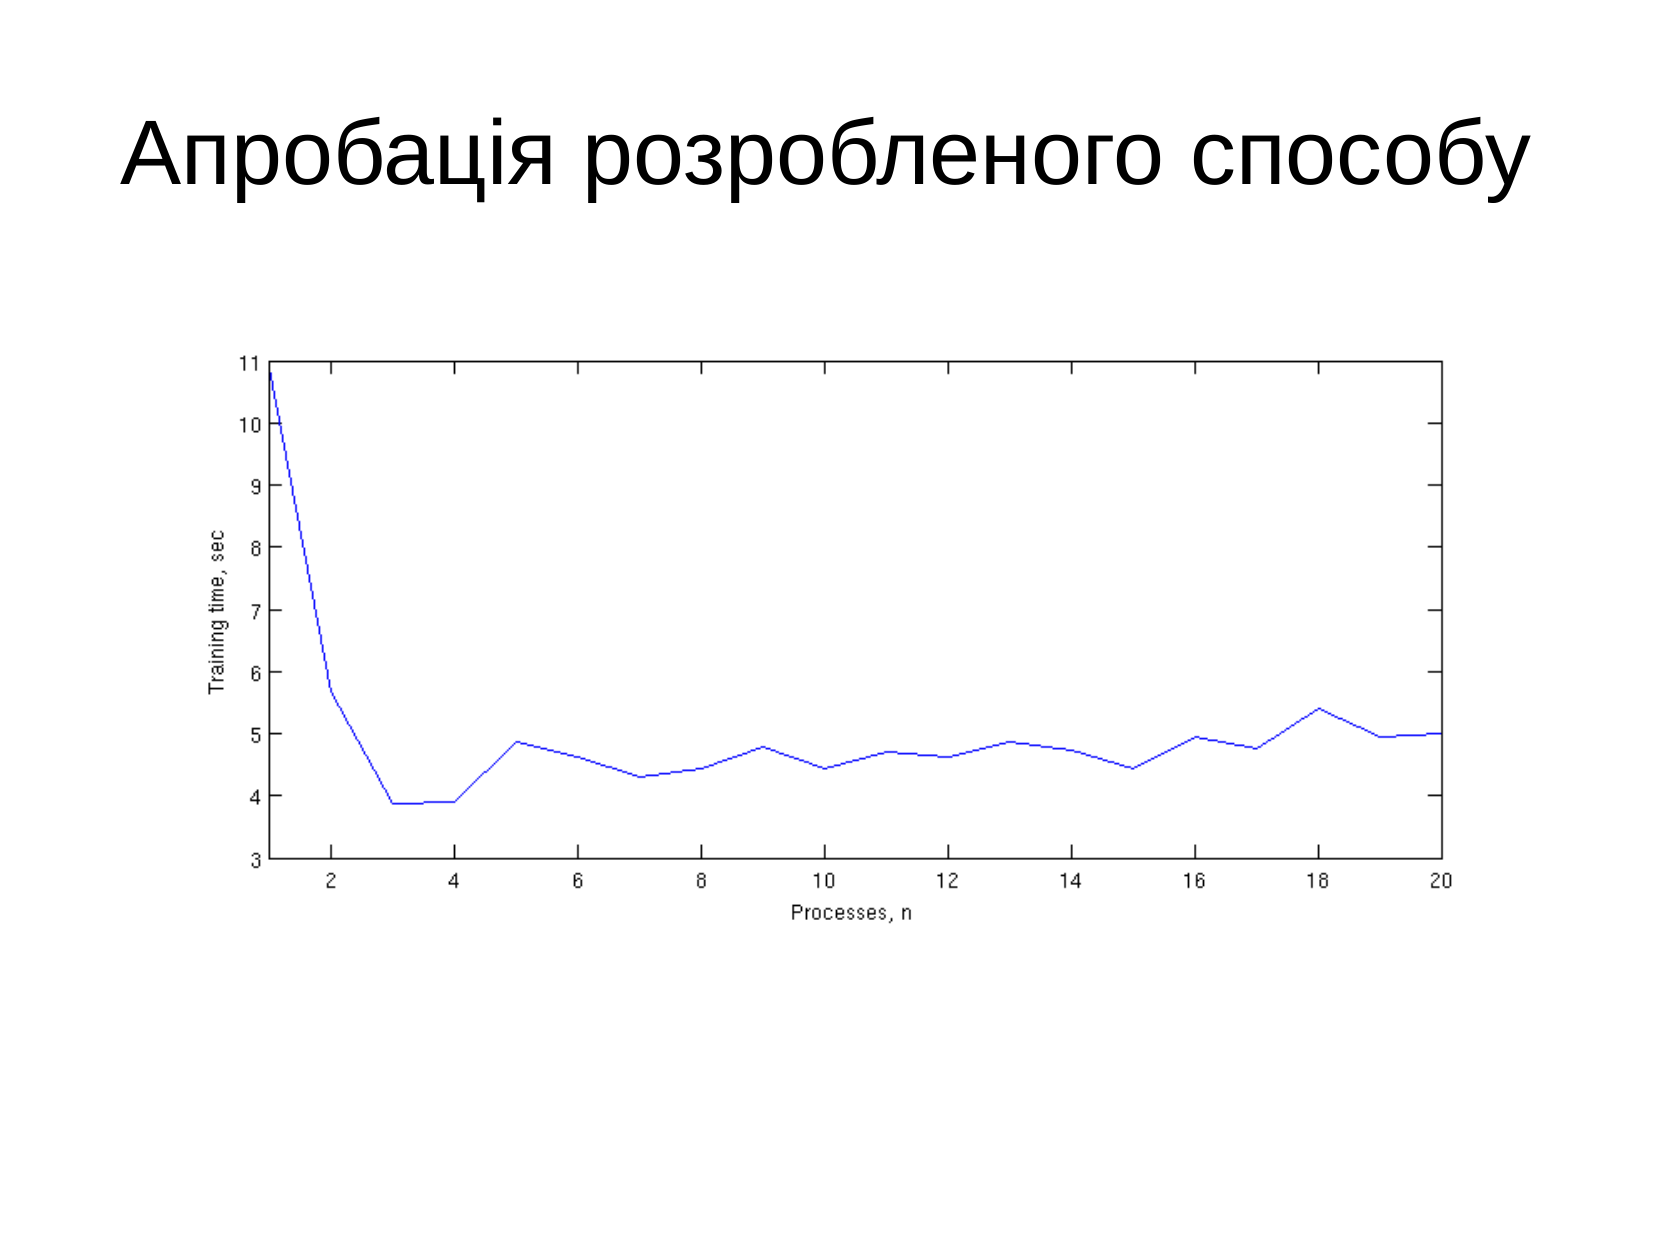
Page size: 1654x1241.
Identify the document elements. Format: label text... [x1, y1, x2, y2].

picture [72, 316, 1585, 925]
title Апробація розробленого способу [82, 49, 1571, 257]
